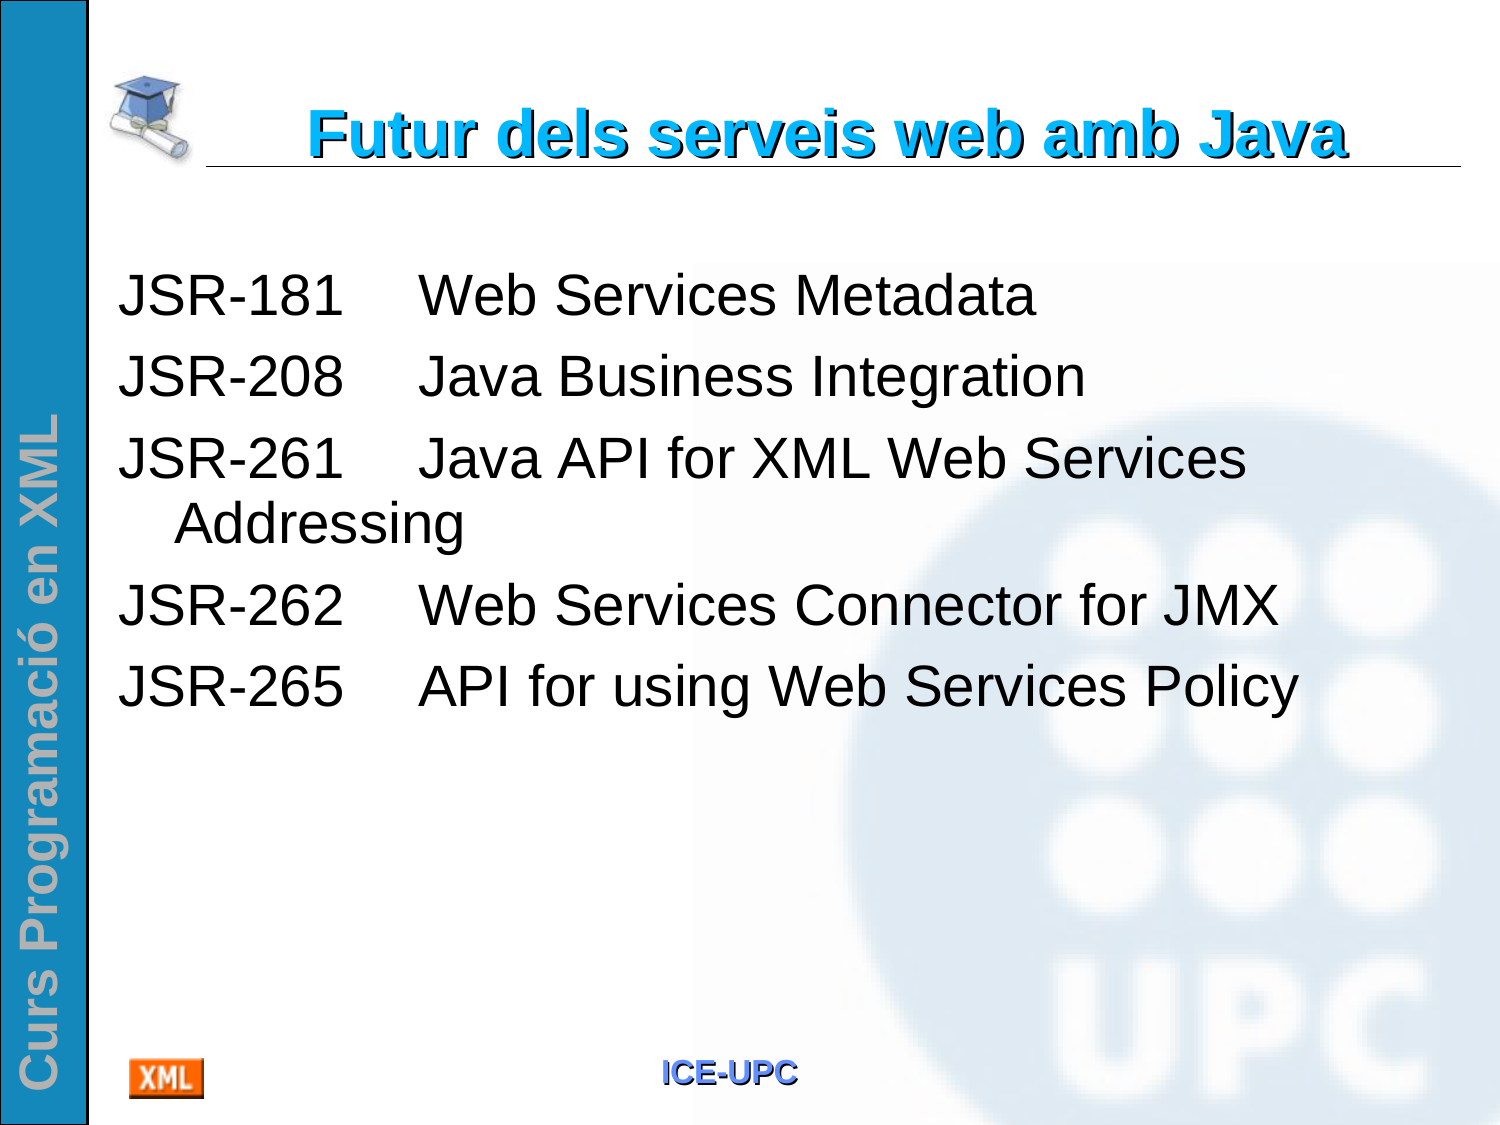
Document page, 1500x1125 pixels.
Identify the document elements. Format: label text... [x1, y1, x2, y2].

title Futur dels serveis web amb Java [206, 88, 1447, 178]
list JSR-181 Web Services Metadata JSR-208 Java Business Integration JSR-261 Java API for XML Web Services Addressing JSR-262 Web Services Connector for JMX JSR-265 API for using Web Services Policy [118, 262, 1477, 1006]
picture [129, 1058, 204, 1099]
picture [694, 262, 1500, 1125]
picture [93, 61, 206, 174]
